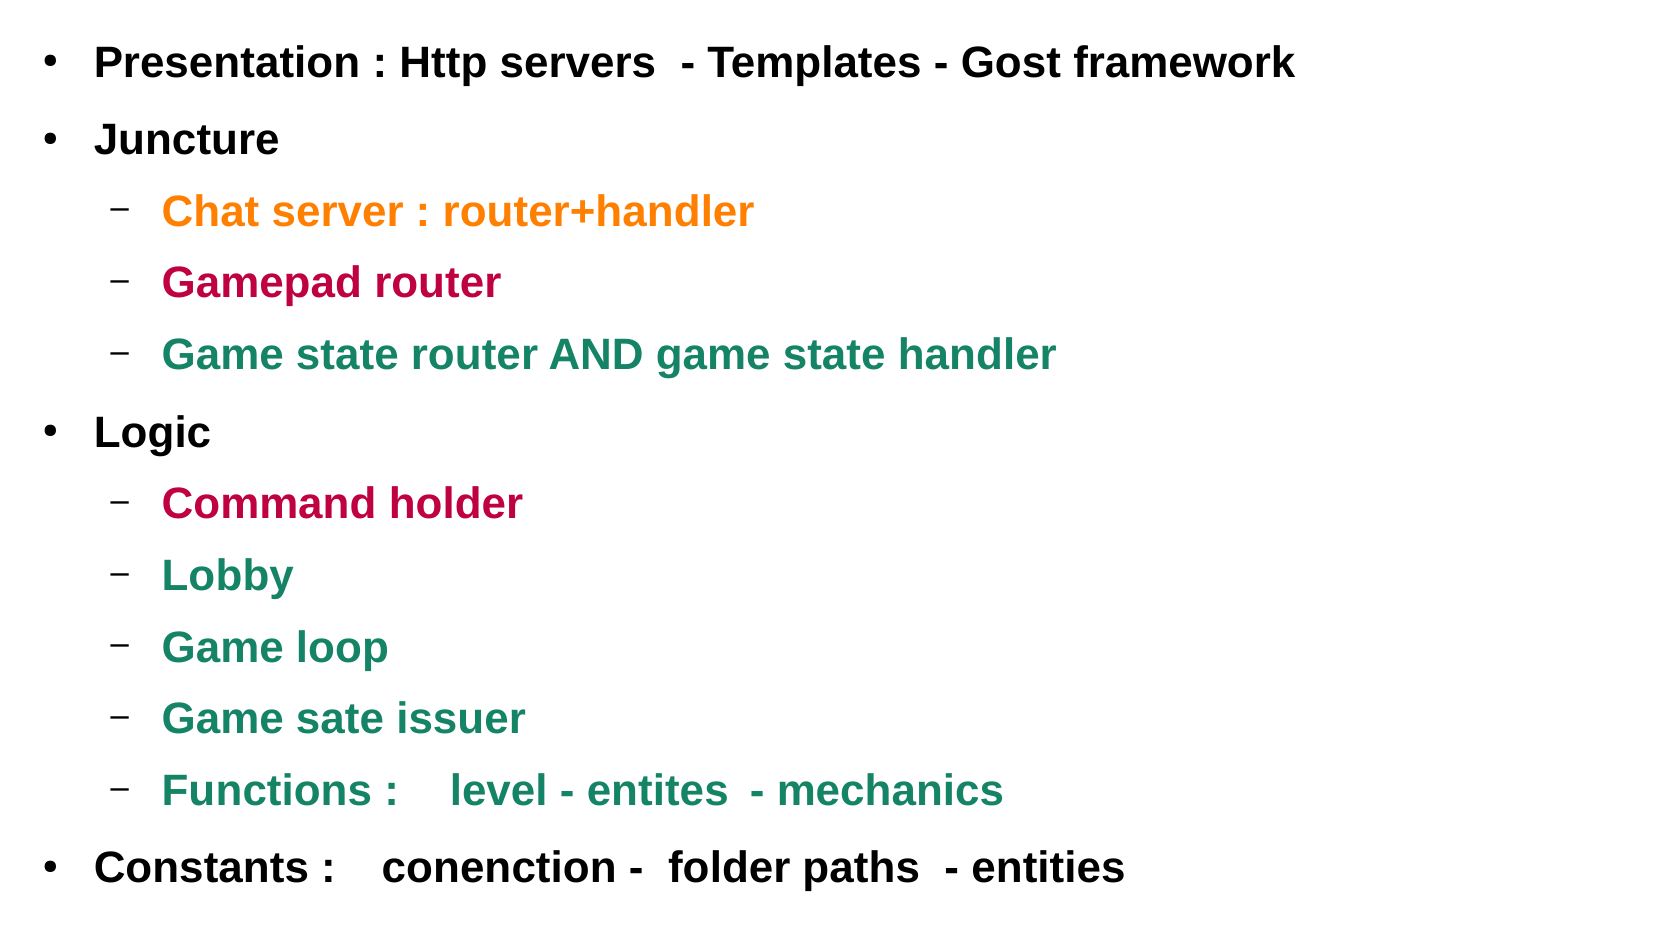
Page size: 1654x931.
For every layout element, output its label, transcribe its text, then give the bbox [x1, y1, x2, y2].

list Presentation : Http servers - Templates - Gost framework Juncture Chat server : router+handler Gamepad router Game state router AND game state handler Logic Command holder Lobby Game loop Game sate issuer Functions : level - entites - mechanics Constants : conenction - folder paths - entities [25, 37, 1601, 901]
